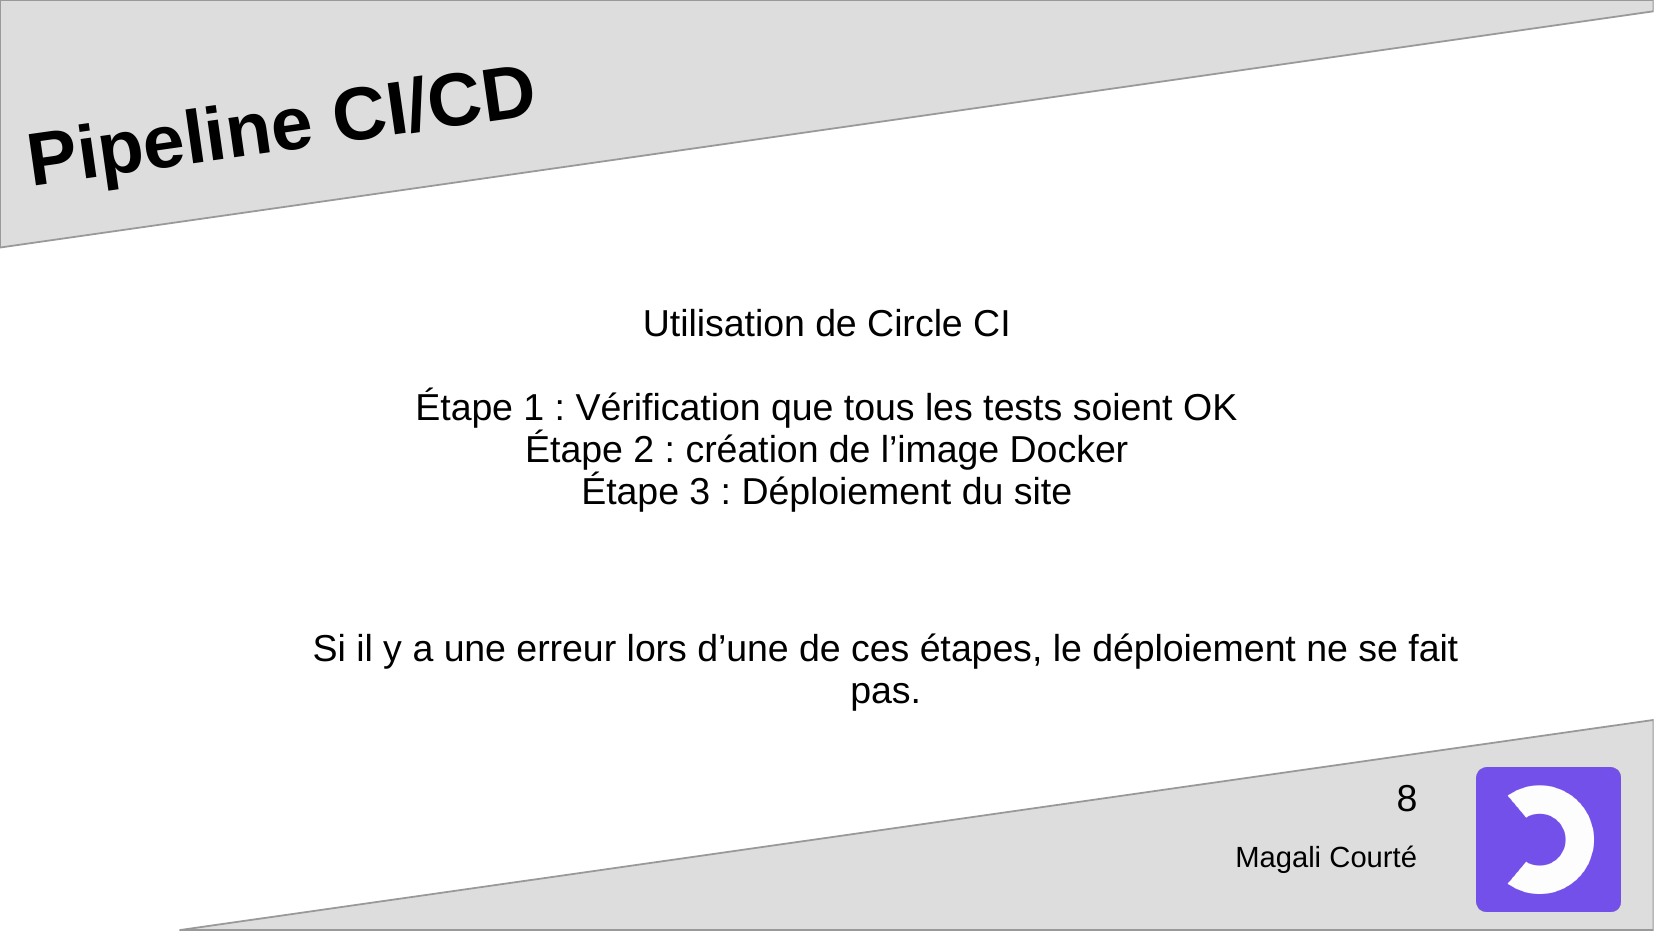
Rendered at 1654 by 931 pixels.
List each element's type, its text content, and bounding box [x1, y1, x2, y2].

picture [1476, 767, 1621, 912]
title Pipeline CI/CD [16, 0, 1501, 239]
text_box Utilisation de Circle CI Étape 1 : Vérification que tous les tests soient OK Étape 2 : création de l’image Docker Étape 3 : Déploiement du site [206, 295, 1447, 563]
text_box Si il y a une erreur lors d’une de ces étapes, le déploiement ne se fait pas. [265, 620, 1506, 719]
